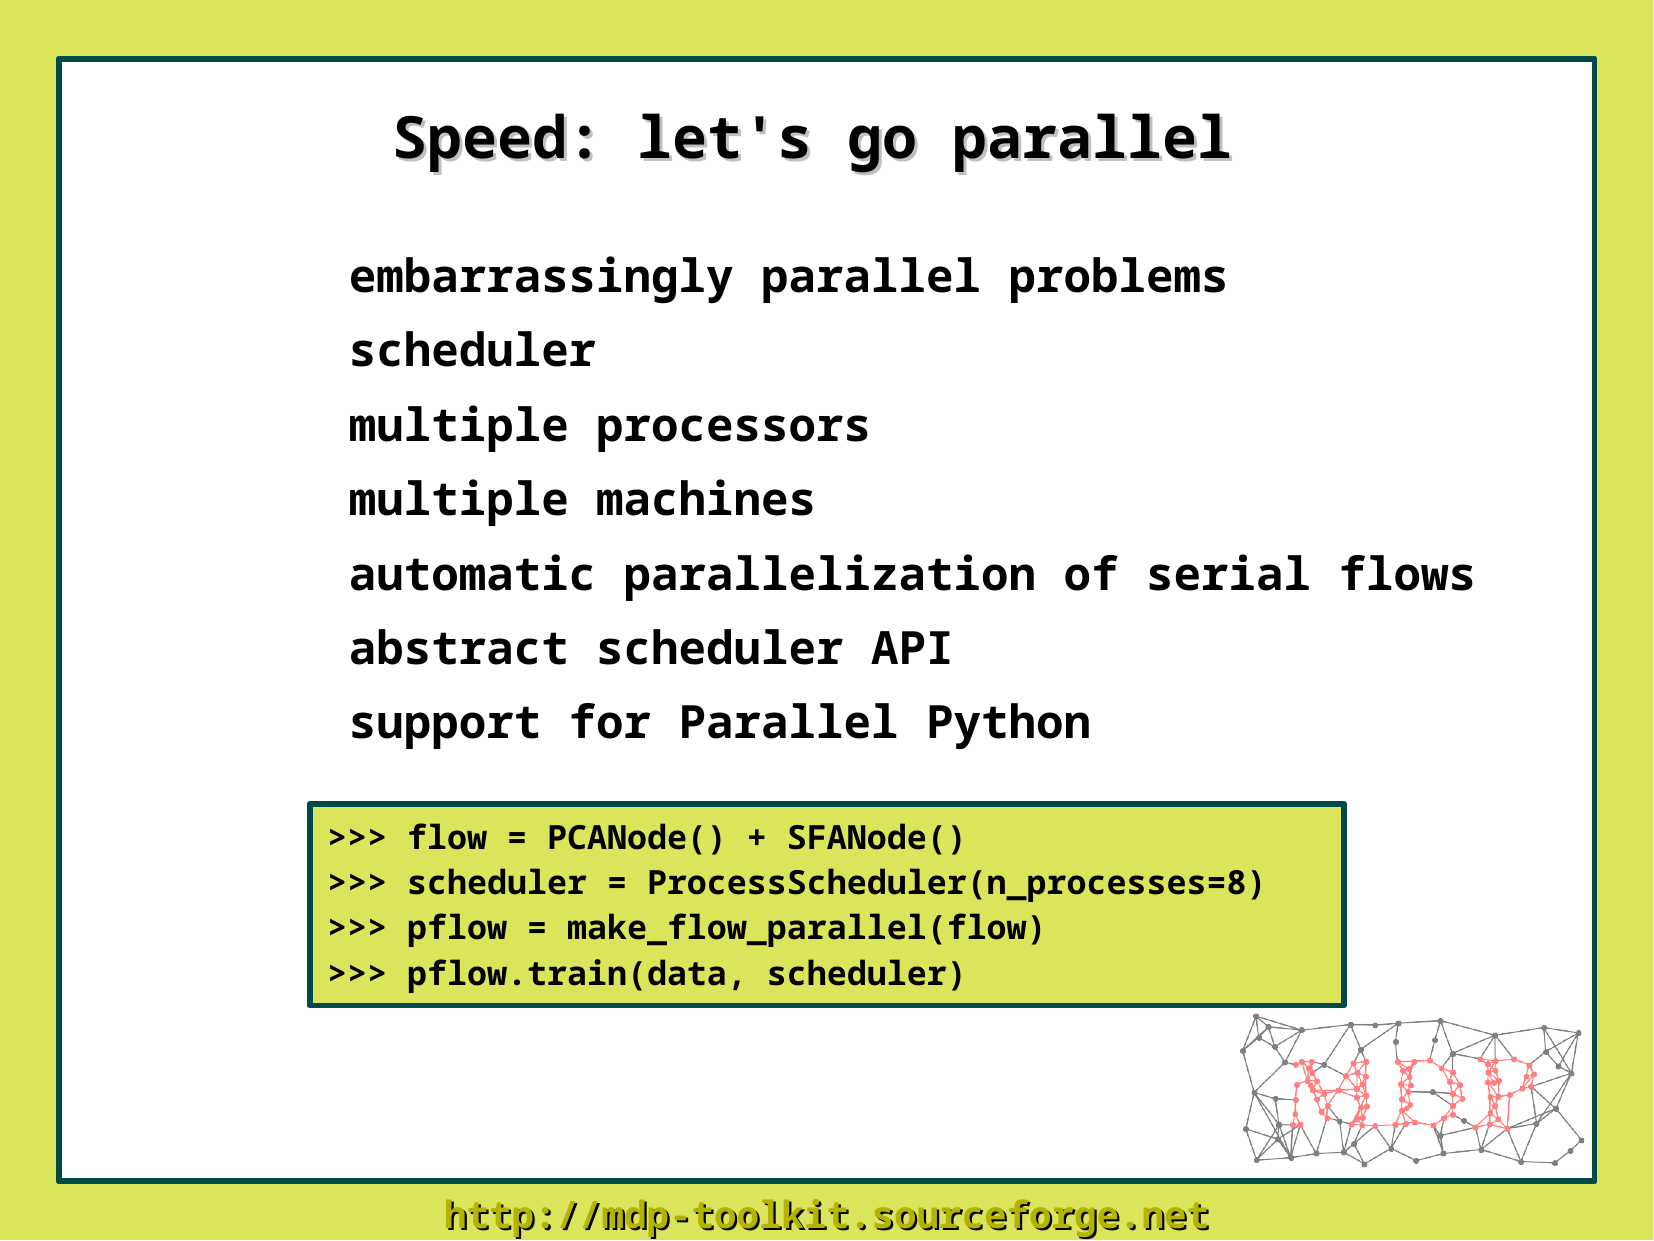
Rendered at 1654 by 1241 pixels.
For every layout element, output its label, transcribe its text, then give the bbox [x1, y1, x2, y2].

text_box >>> flow = PCANode() + SFANode() >>> scheduler = ProcessScheduler(n_processes=8) >>> pflow = make_flow_parallel(flow) >>> pflow.train(data, scheduler) [339, 803, 1315, 984]
text_box Speed: let's go parallel [88, 88, 1536, 173]
text_box [59, 59, 1595, 1182]
text_box embarrassingly parallel problems scheduler multiple processors multiple machines automatic parallelization of serial flows abstract scheduler API support for Parallel Python [348, 236, 1536, 704]
